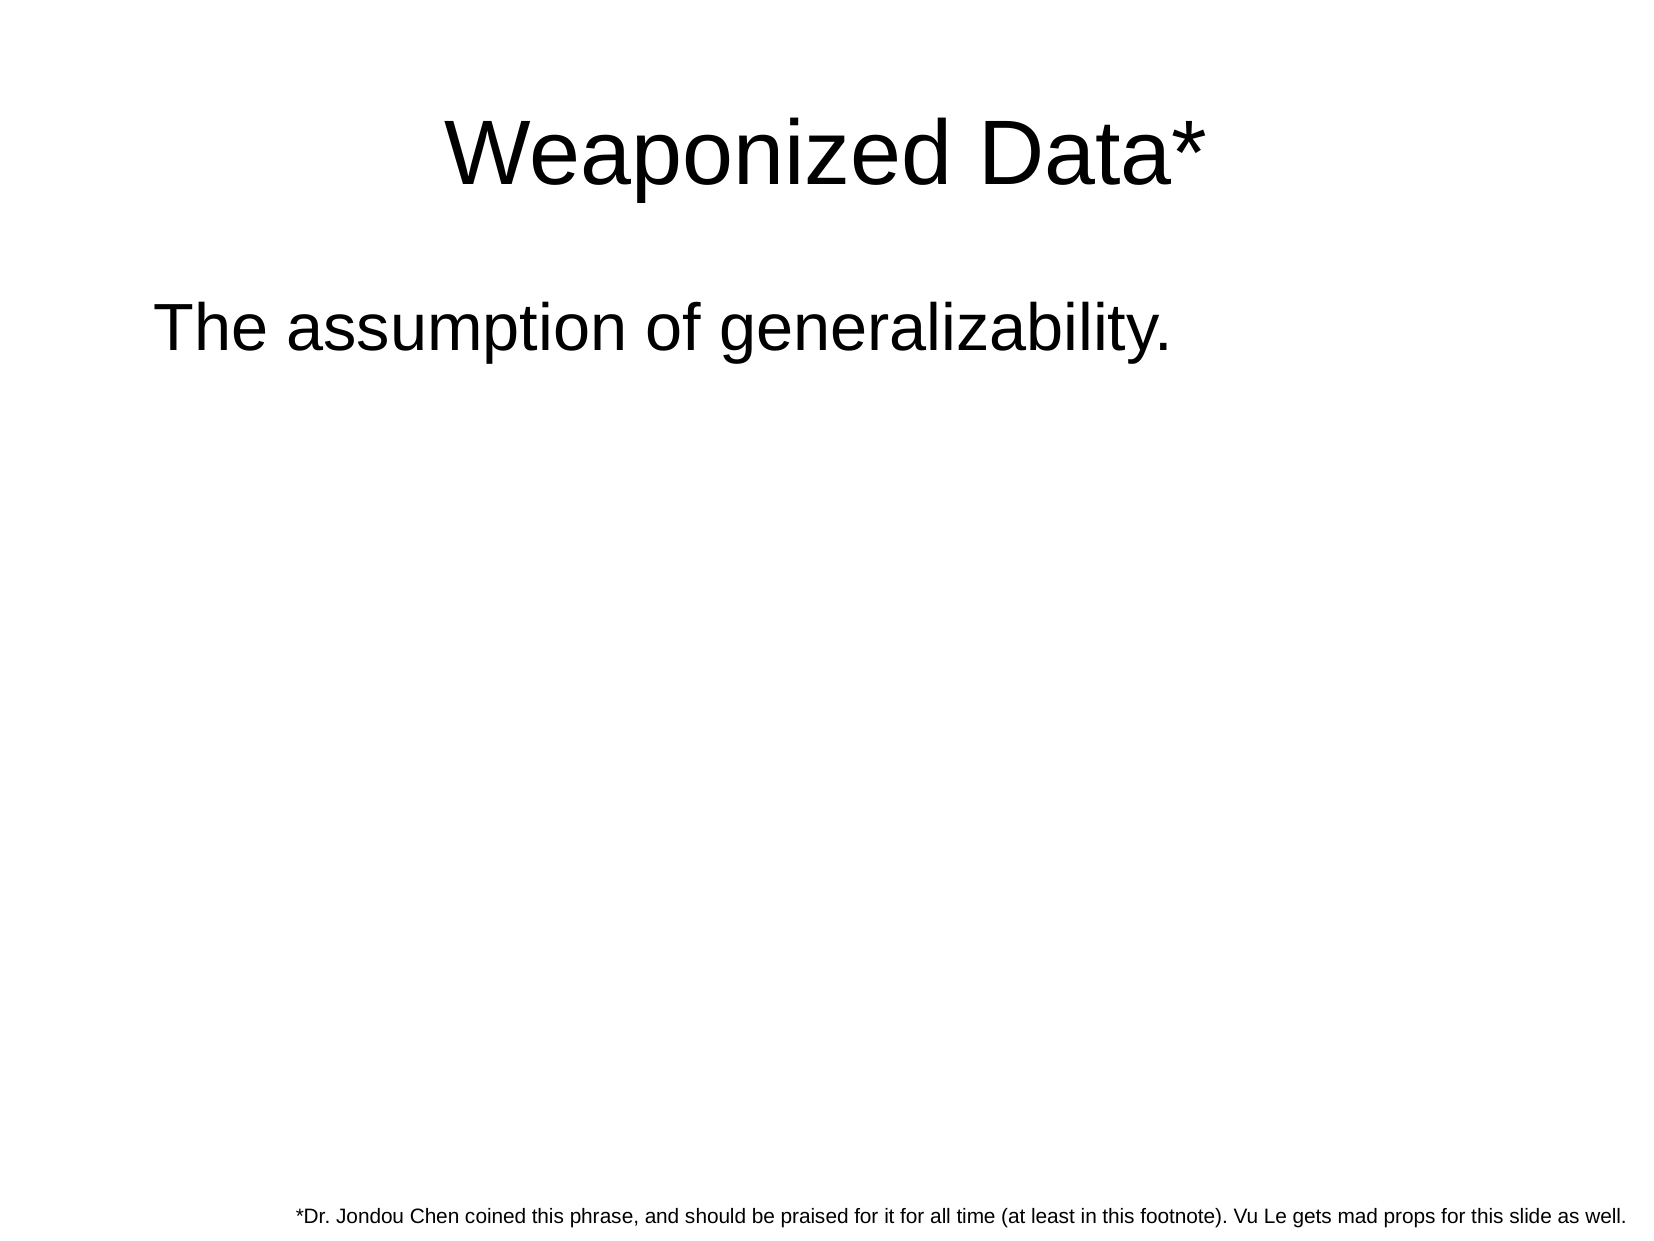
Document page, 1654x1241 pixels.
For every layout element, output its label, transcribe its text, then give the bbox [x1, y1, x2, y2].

list *Dr. Jondou Chen coined this phrase, and should be praised for it for all time (at least in this footnote). Vu Le gets mad props for this slide as well. [225, 1205, 1654, 1231]
title Weaponized Data* [82, 49, 1571, 257]
list The assumption of generalizability. [82, 290, 1571, 1010]
